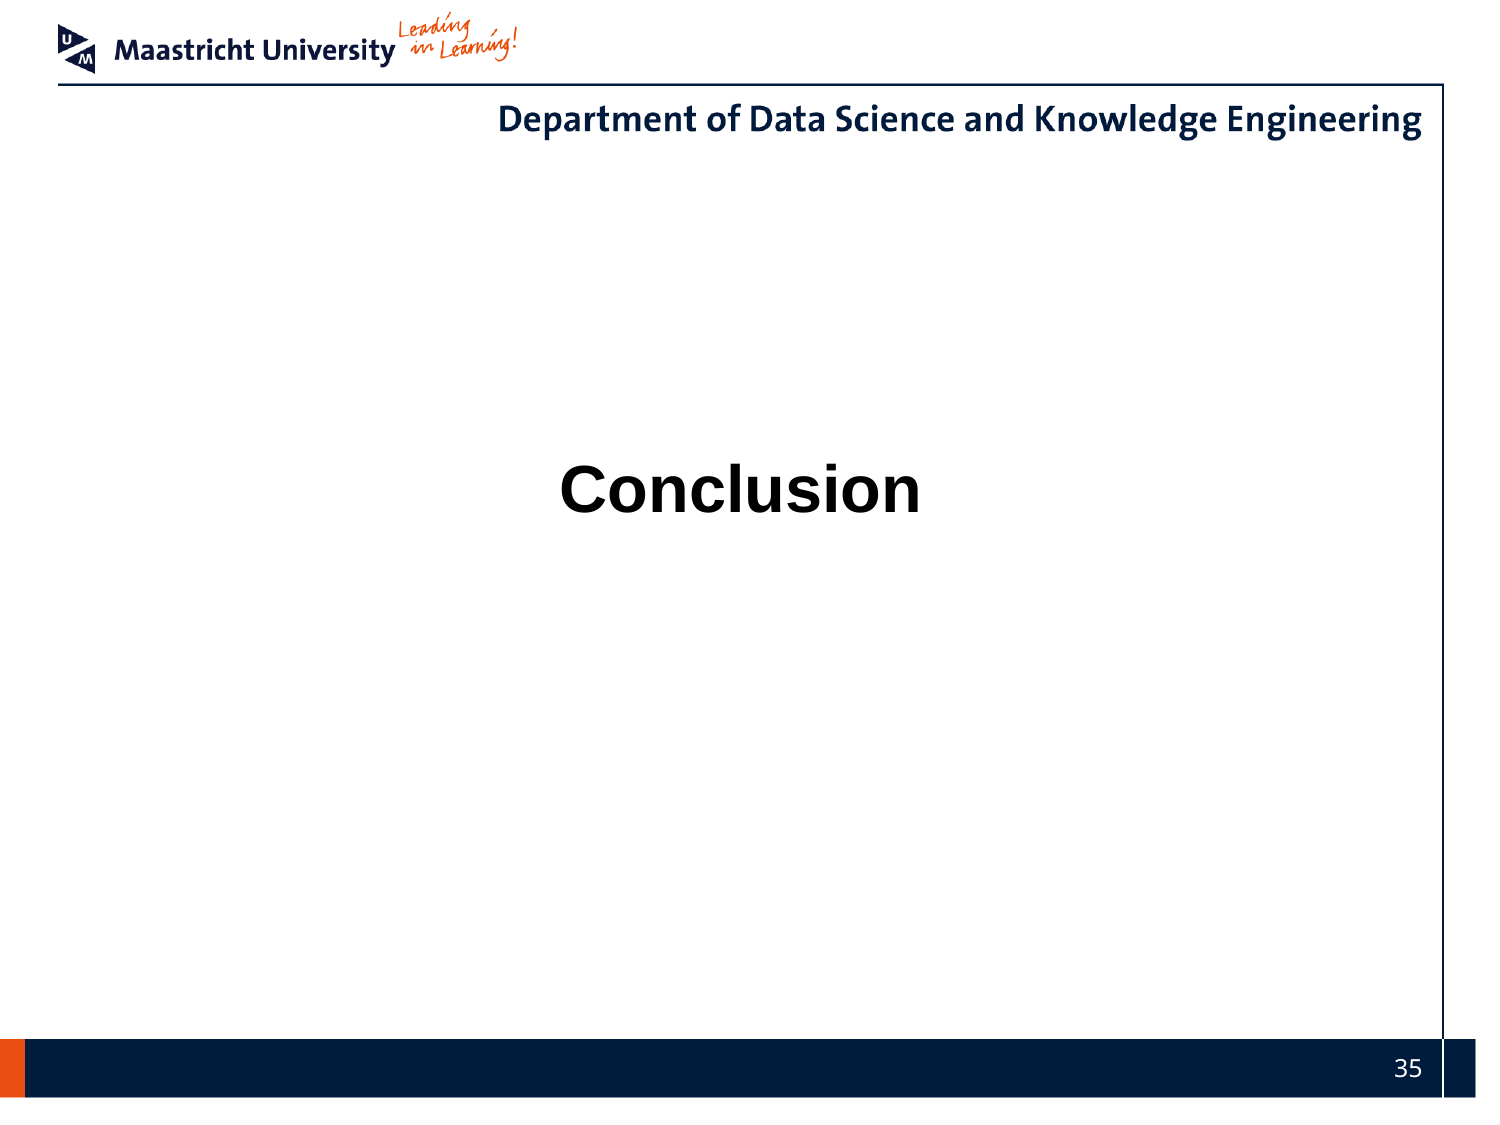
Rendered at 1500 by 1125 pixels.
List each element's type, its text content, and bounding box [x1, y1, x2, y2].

subtitle Conclusion [57, 200, 1425, 780]
picture [0, 0, 1500, 1125]
